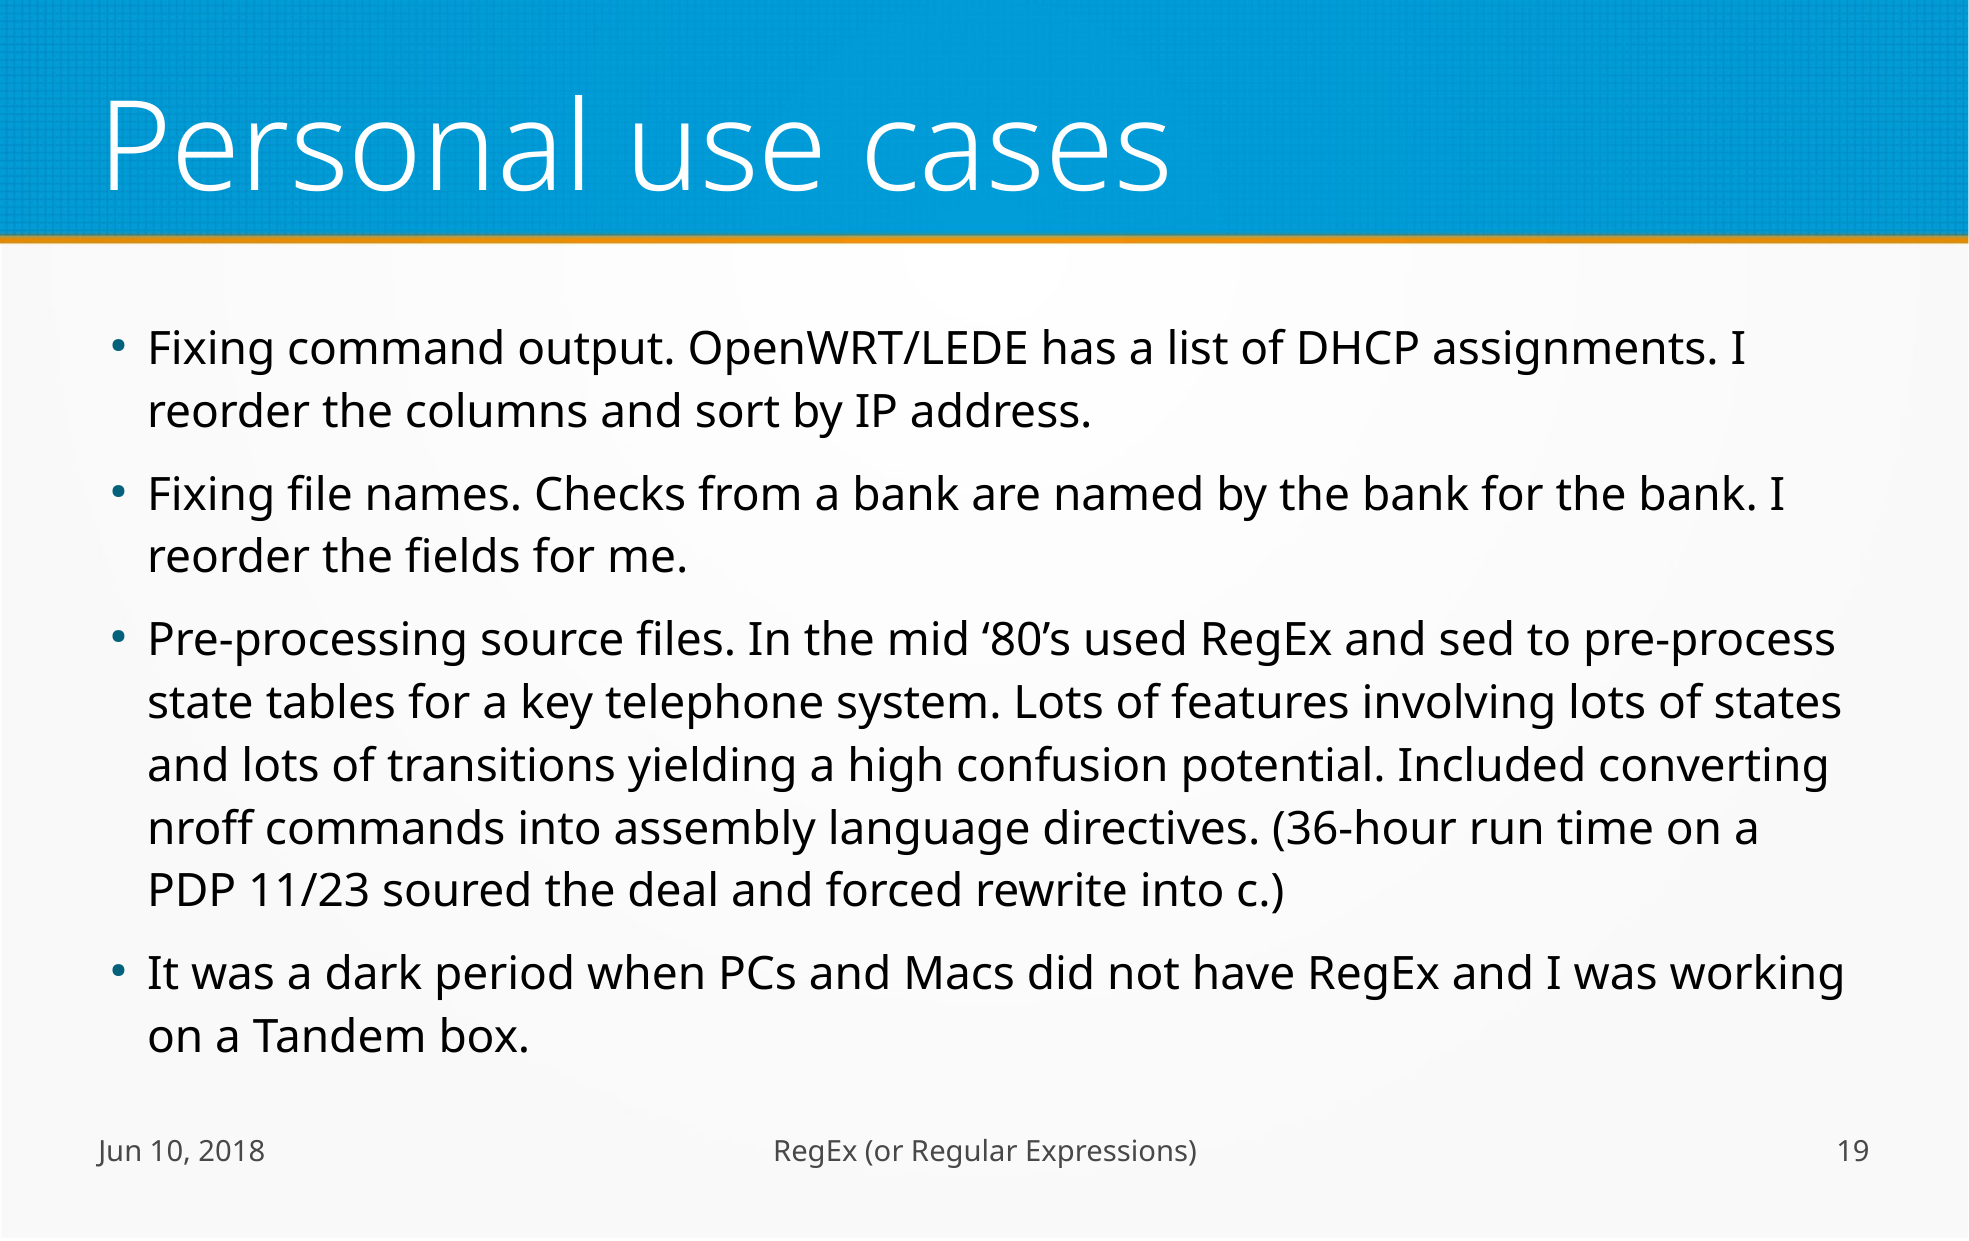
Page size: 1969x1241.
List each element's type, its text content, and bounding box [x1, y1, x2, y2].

list Fixing command output. OpenWRT/LEDE has a list of DHCP assignments. I reorder the columns and sort by IP address. Fixing file names. Checks from a bank are named by the bank for the bank. I reorder the fields for me. Pre-processing source files. In the mid ‘80’s used RegEx and sed to pre-process state tables for a key telephone system. Lots of features involving lots of states and lots of transitions yielding a high confusion potential. Included converting nroff commands into assembly language directives. (36-hour run time on a PDP 11/23 soured the deal and forced rewrite into c.) It was a dark period when PCs and Macs did not have RegEx and I was working on a Tandem box. [98, 315, 1861, 1081]
title Personal use cases [98, 19, 1870, 227]
picture [0, 233, 1969, 1241]
